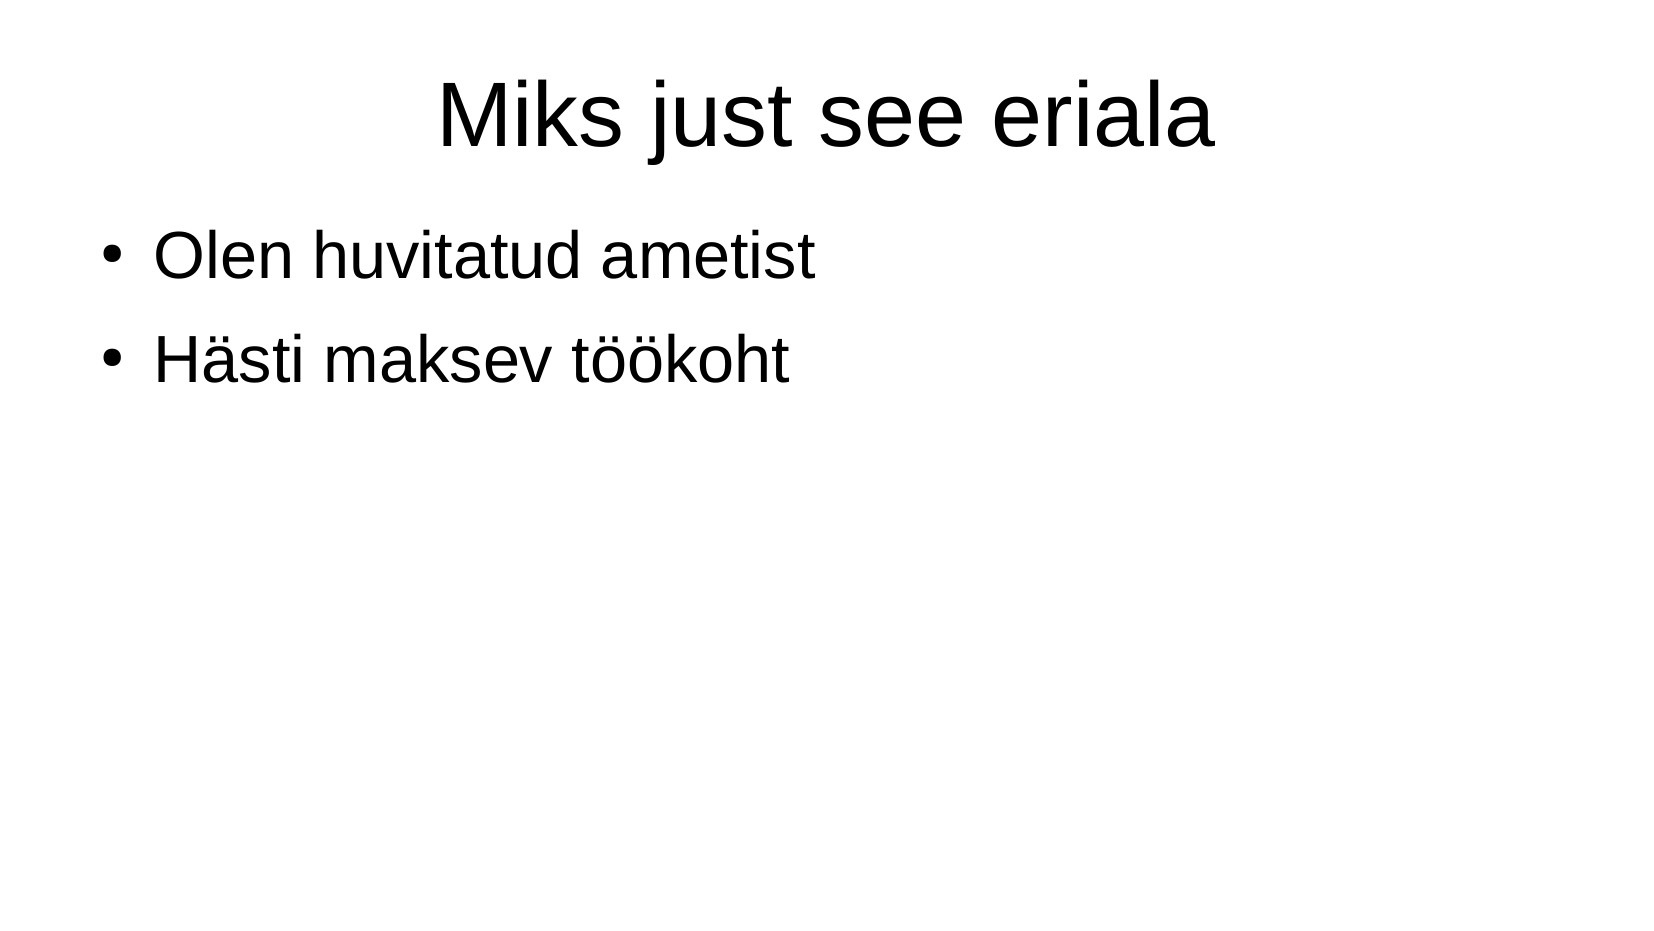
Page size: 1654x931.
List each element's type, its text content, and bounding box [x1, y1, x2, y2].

list Olen huvitatud ametist Hästi maksev töökoht [82, 217, 1571, 758]
title Miks just see eriala [82, 37, 1571, 193]
